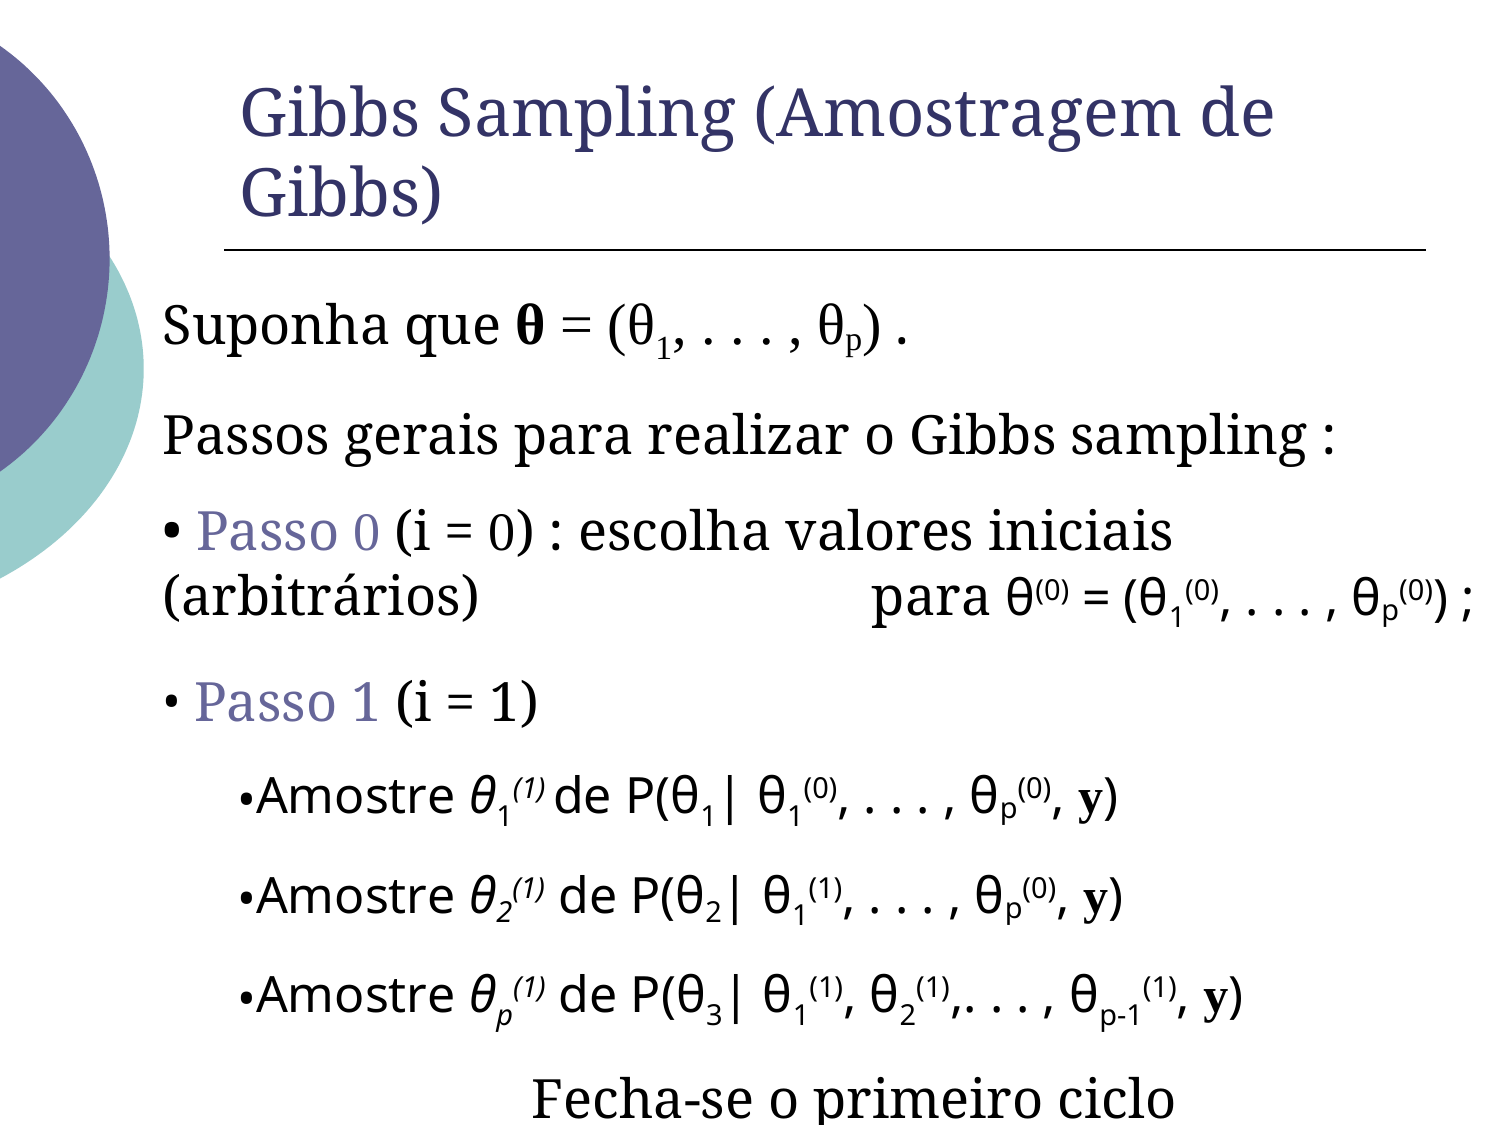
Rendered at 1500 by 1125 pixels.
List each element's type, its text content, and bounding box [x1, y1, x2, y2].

text_box Suponha que θ = (θ1, . . . , θp) . Passos gerais para realizar o Gibbs sampling : Passo 0 (i = 0) : escolha valores iniciais (arbitrários) para θ(0) = (θ1(0), . . . , θp(0)) ; Passo 1 (i = 1) Amostre θ1(1) de P(θ1| θ1(0), . . . , θp(0), y) Amostre θ2(1) de P(θ2| θ1(1), . . . , θp(0), y) Amostre θp(1) de P(θ3| θ1(1), θ2(1),. . . , θp-1(1), y) Fecha-se o primeiro ciclo [147, 278, 1500, 1125]
title Gibbs Sampling (Amostragem de Gibbs) [224, 49, 1471, 237]
